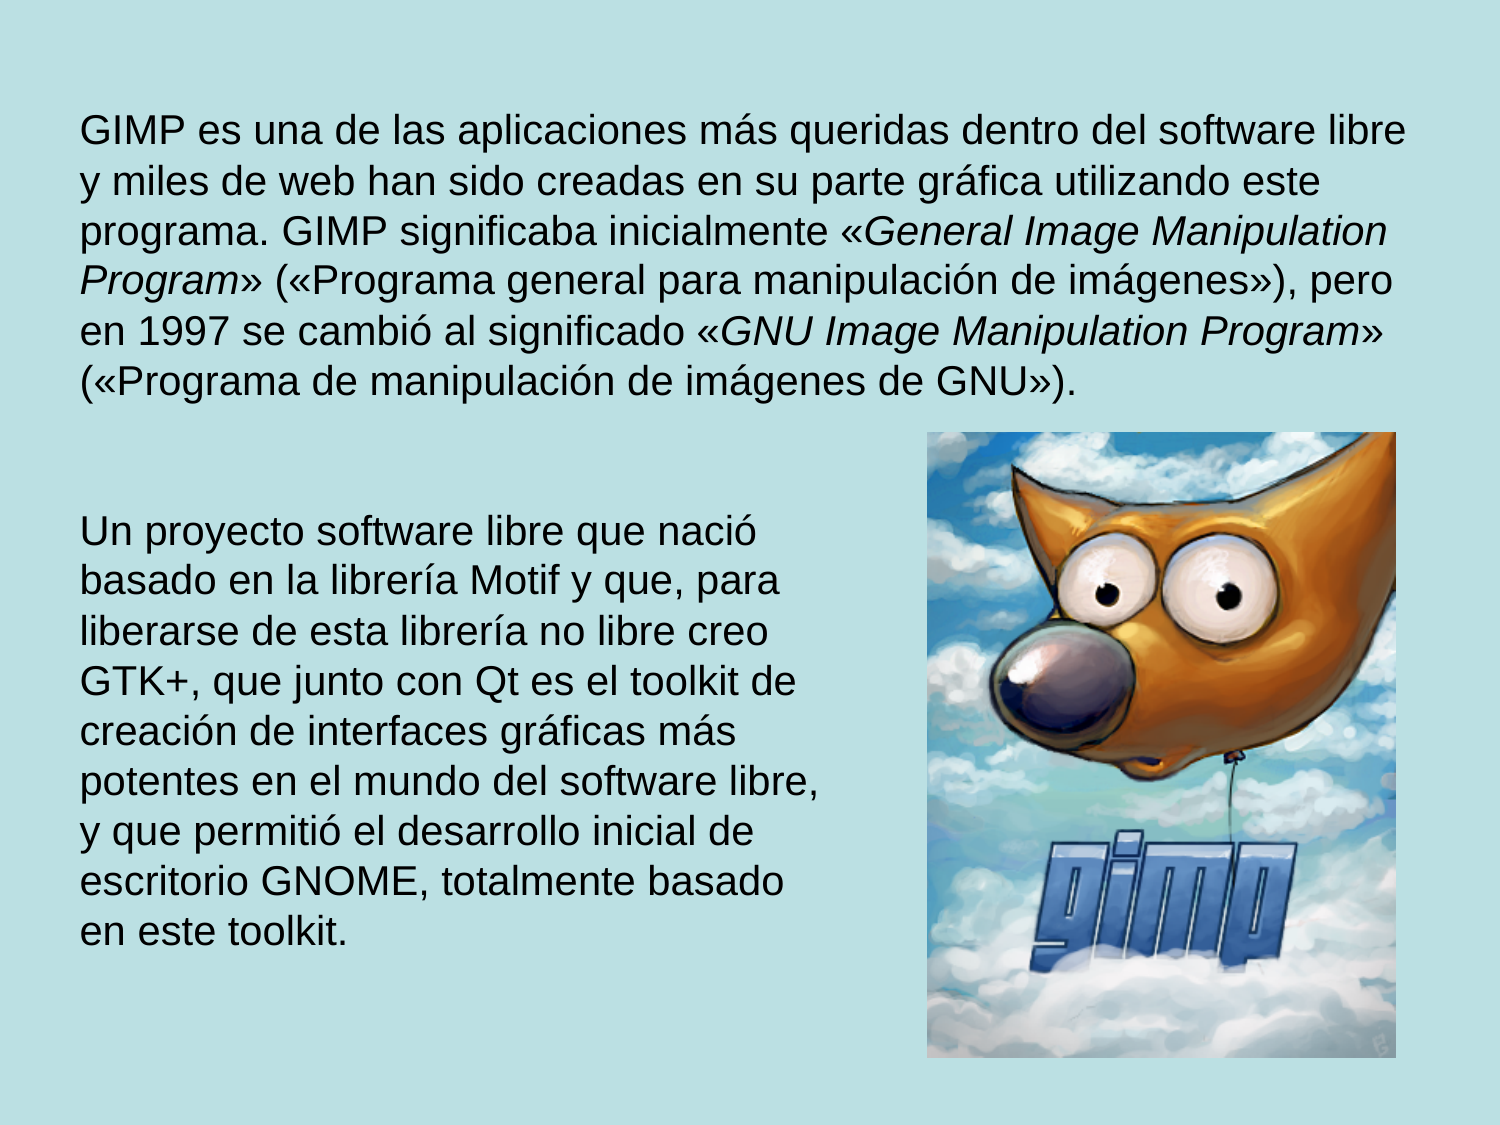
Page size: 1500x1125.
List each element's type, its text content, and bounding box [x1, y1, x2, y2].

title GIMP es una de las aplicaciones más queridas dentro del software libre y miles de web han sido creadas en su parte gráfica utilizando este programa. GIMP significaba inicialmente «General Image Manipulation Program» («Programa general para manipulación de imágenes»), pero en 1997 se cambió al significado «GNU Image Manipulation Program» («Programa de manipulación de imágenes de GNU»). Un proyecto software libre que nació basado en la librería Motif y que, para liberarse de esta librería no libre creo GTK+, que junto con Qt es el toolkit de creación de interfaces gráficas más potentes en el mundo del software libre, y que permitió el desarrollo inicial de escritorio GNOME, totalmente basado en este toolkit. [64, 196, 1427, 811]
picture [927, 432, 1396, 1058]
